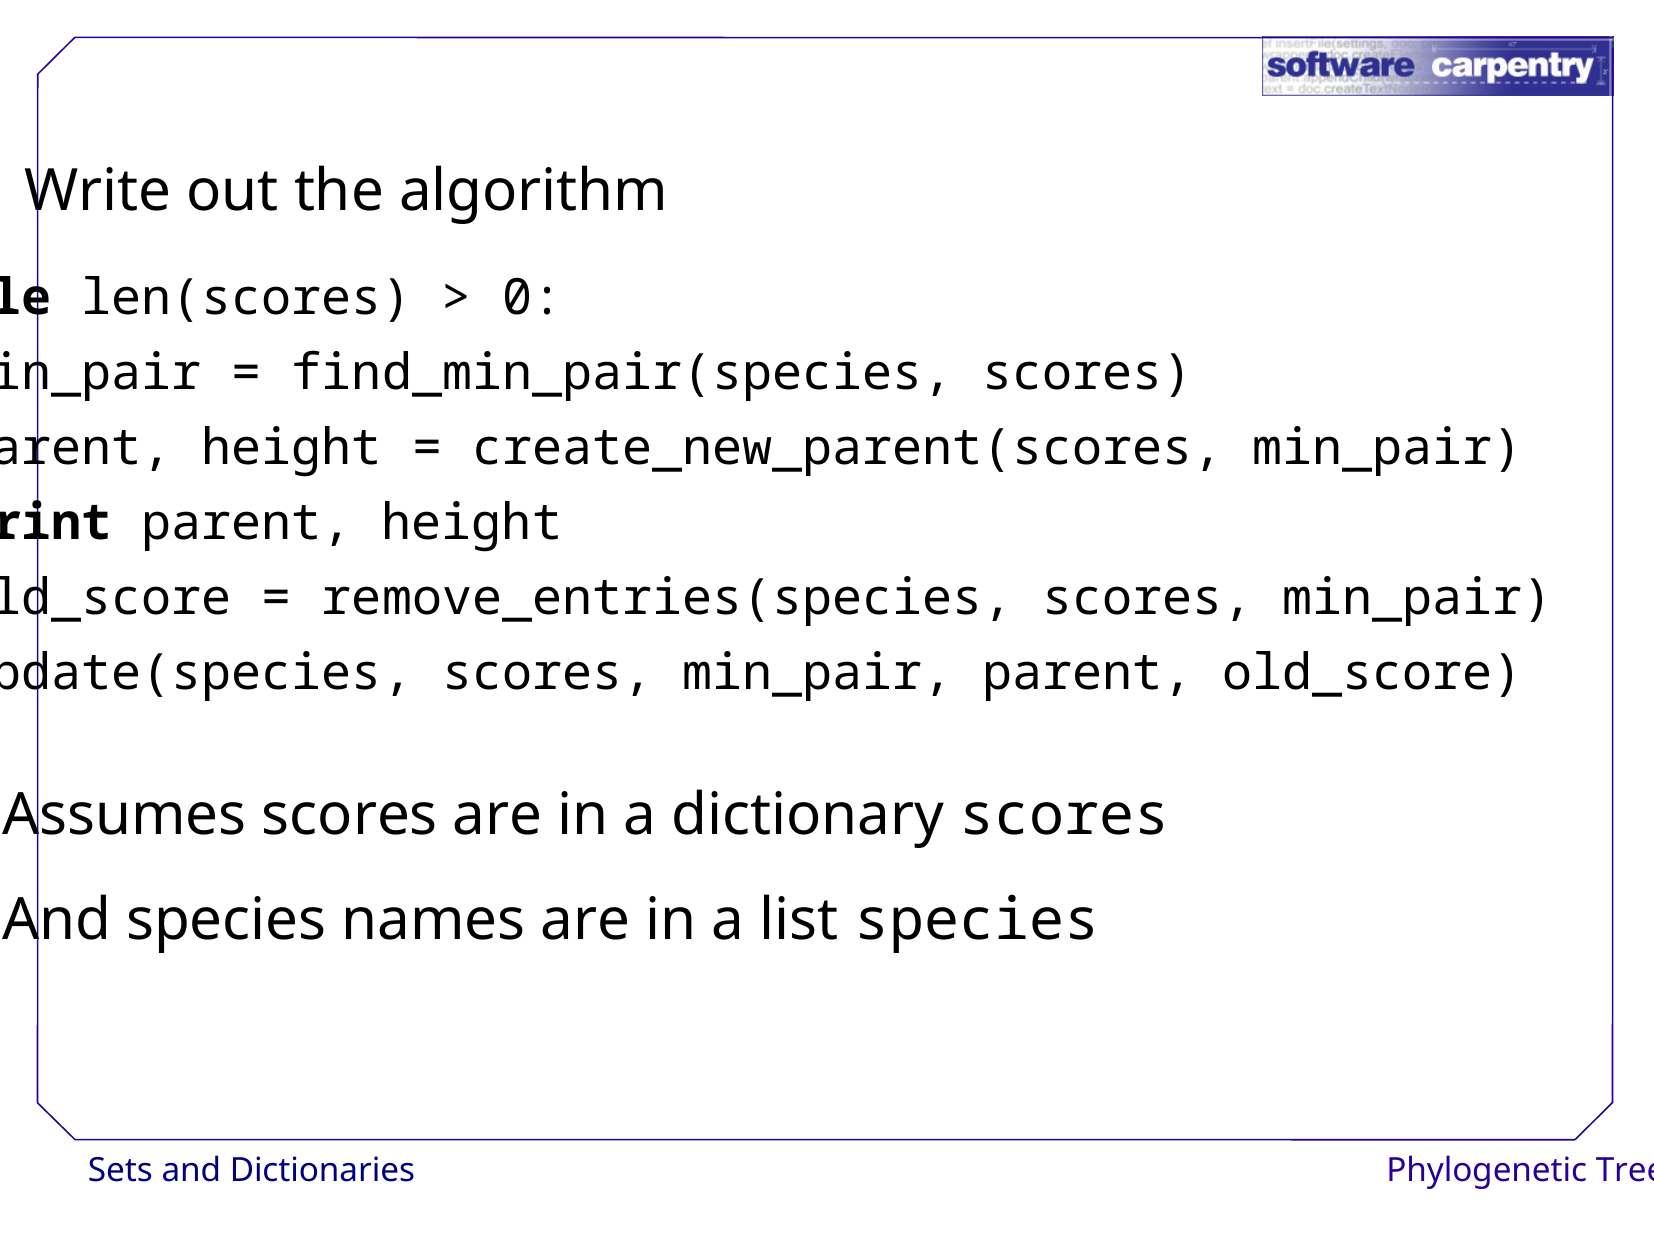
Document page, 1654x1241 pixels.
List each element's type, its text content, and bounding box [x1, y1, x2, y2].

text_box Write out the algorithm [9, 109, 834, 231]
picture [1262, 36, 1614, 96]
text_box while len(scores) > 0: min_pair = find_min_pair(species, scores) parent, height = create_new_parent(scores, min_pair) print parent, height old_score = remove_entries(species, scores, min_pair) update(species, scores, min_pair, parent, old_score) [0, 241, 1654, 708]
text_box Assumes scores are in a dictionary scores And species names are in a list species [0, 733, 1335, 959]
